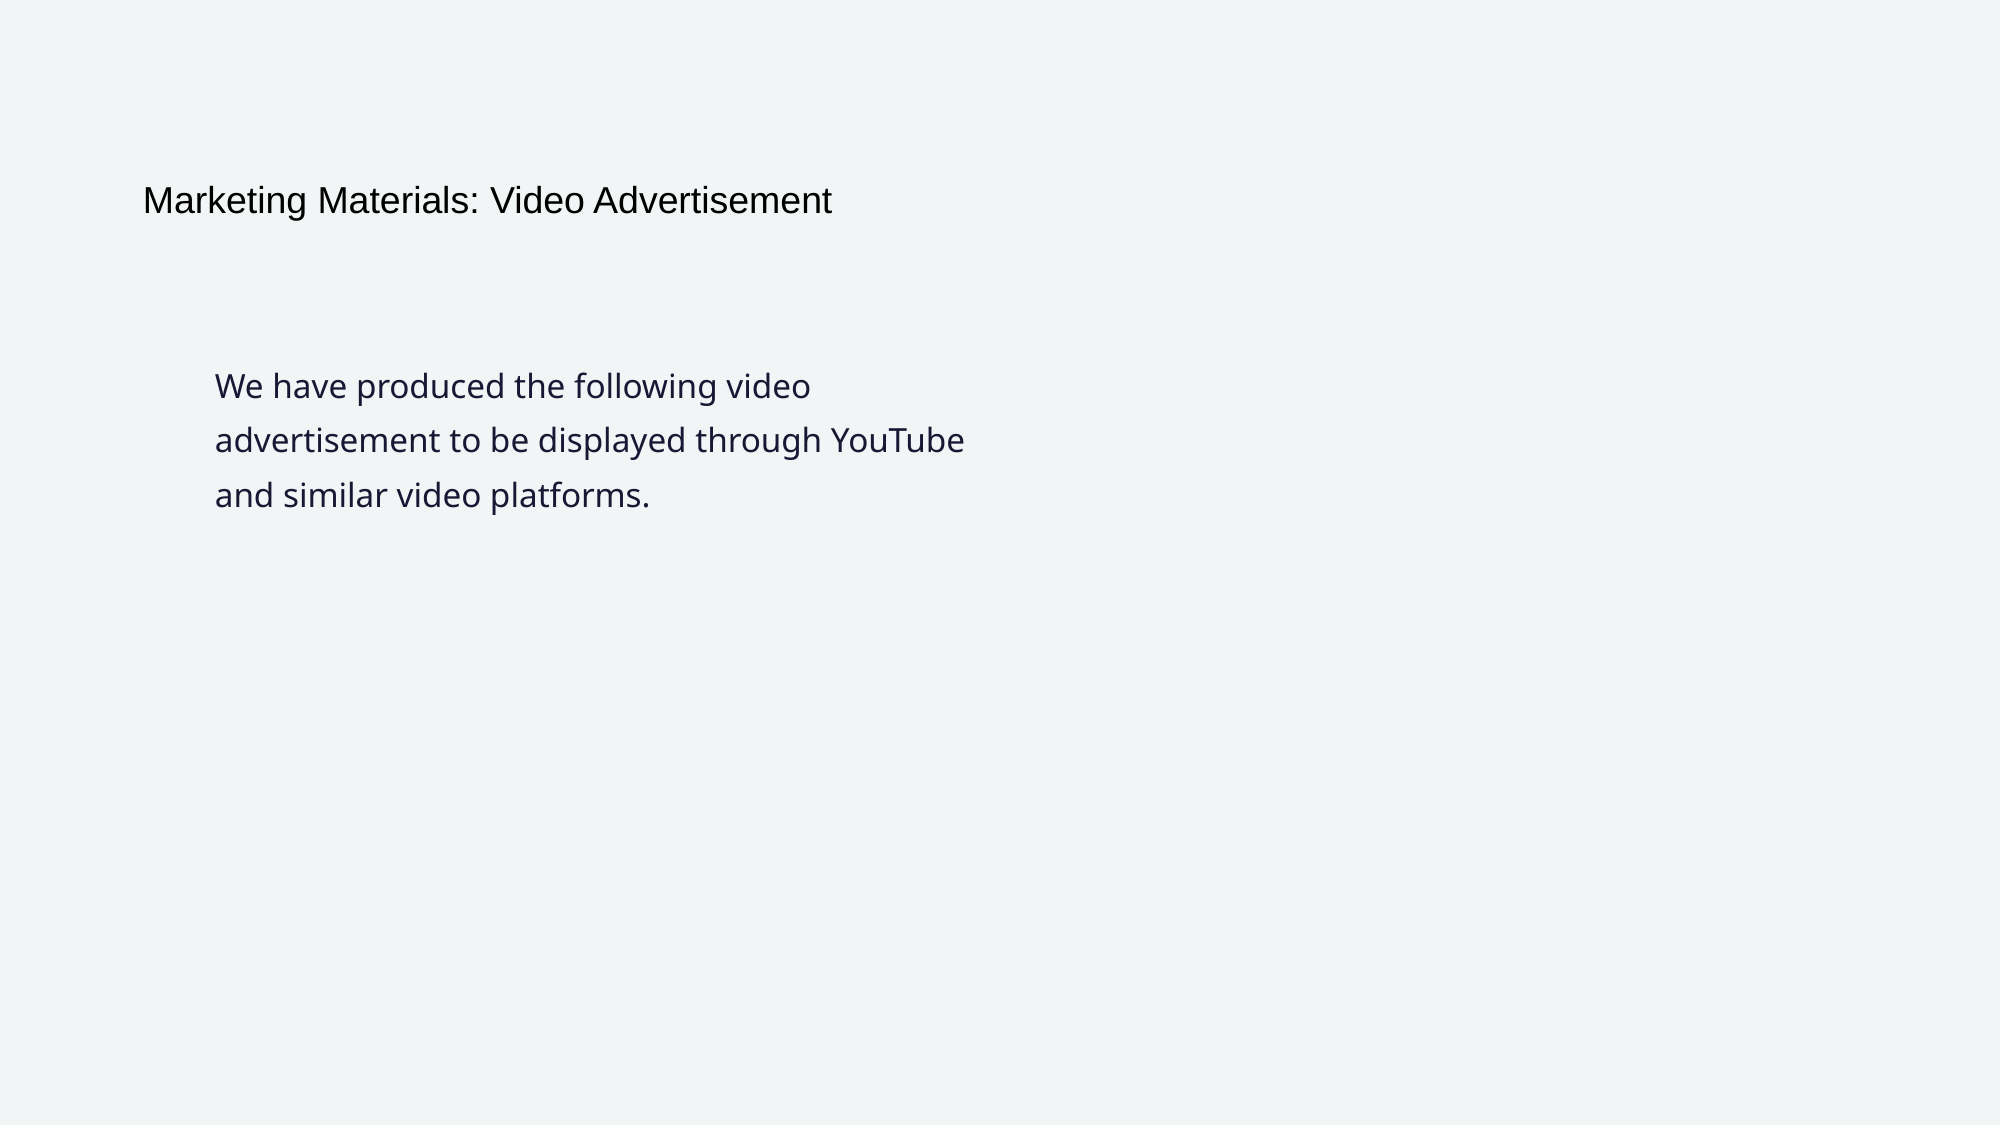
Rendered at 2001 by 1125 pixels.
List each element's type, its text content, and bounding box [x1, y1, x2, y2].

title Marketing Materials: Video Advertisement [142, 96, 1858, 305]
list We have produced the following video advertisement to be displayed through YouTube and similar video platforms. [143, 353, 980, 995]
